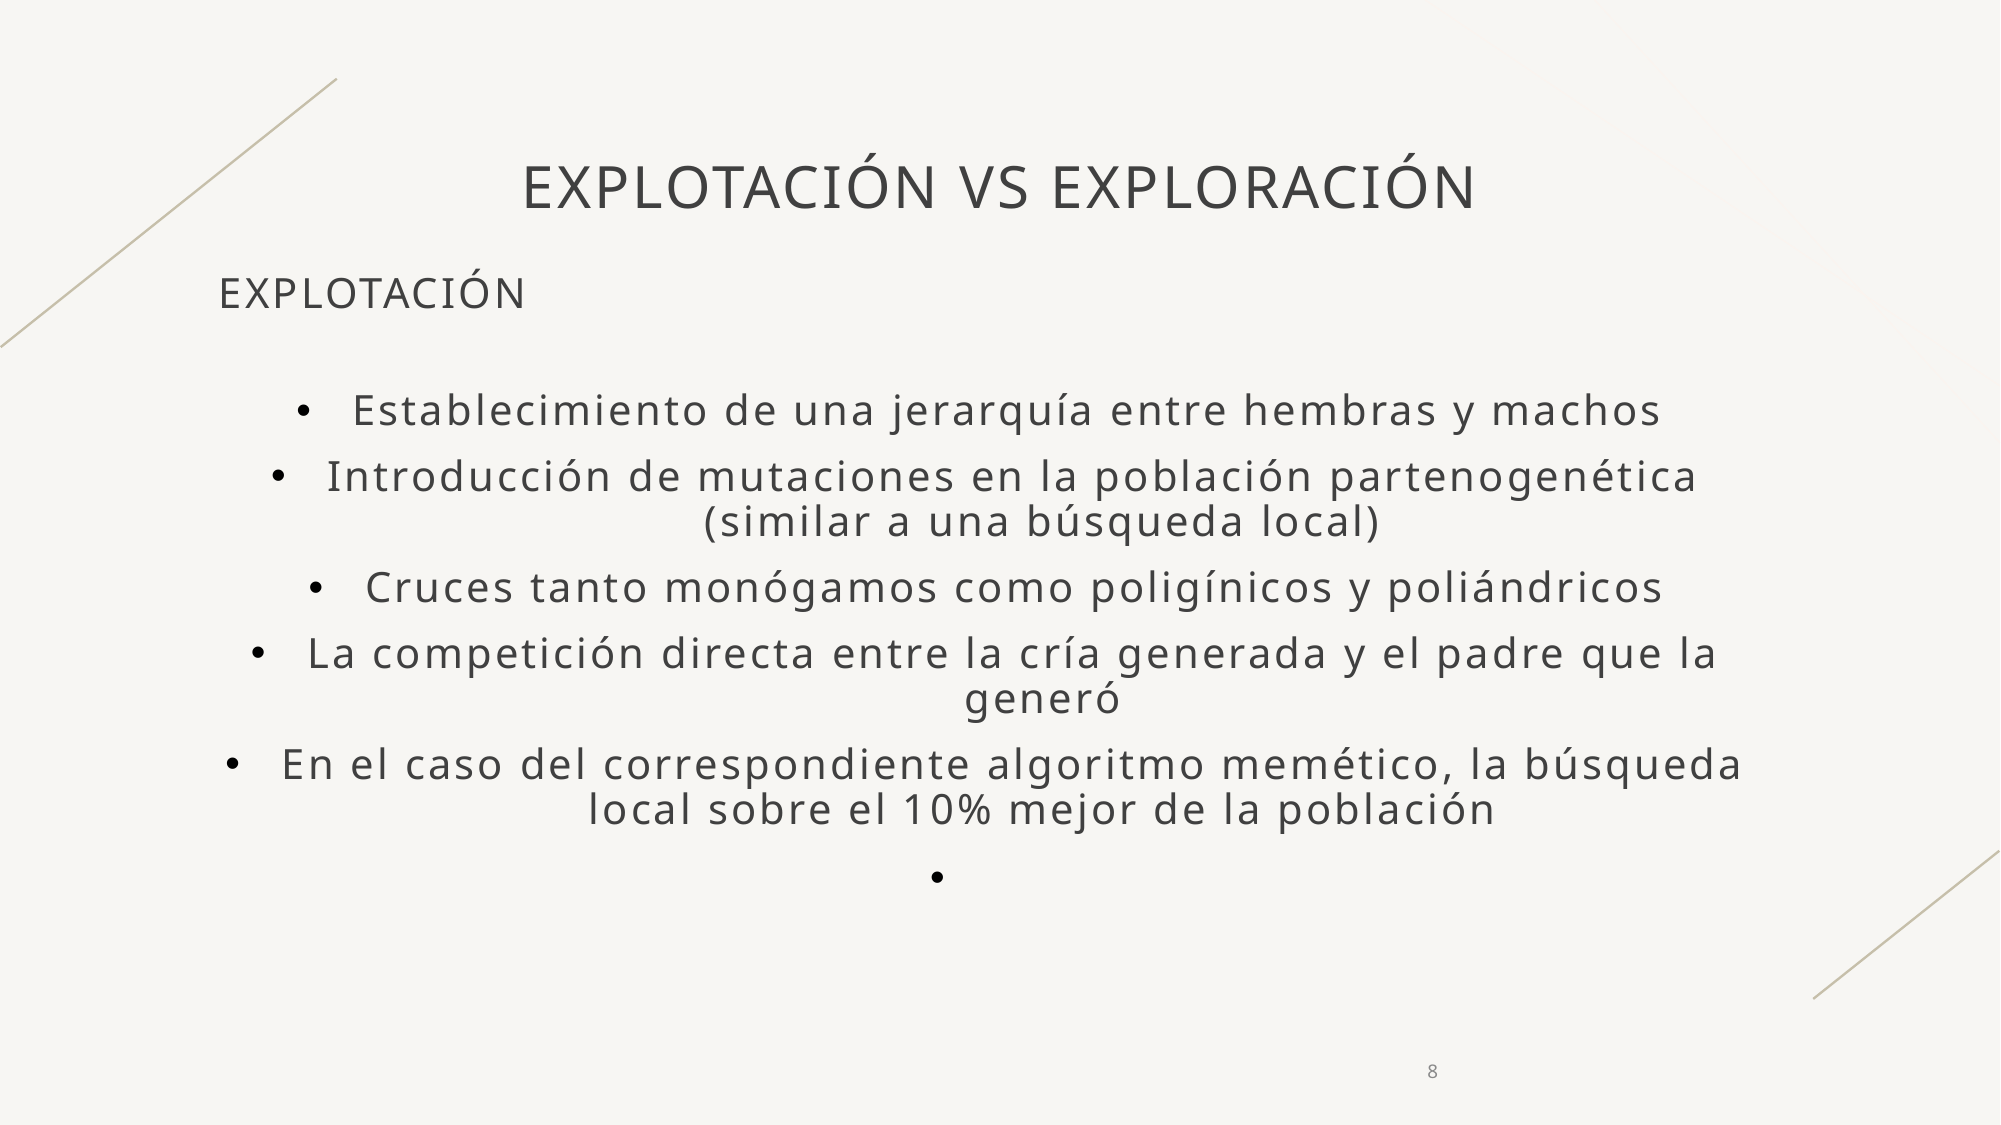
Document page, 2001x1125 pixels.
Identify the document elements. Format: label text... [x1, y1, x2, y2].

text_box Establecimiento de una jerarquía entre hembras y machos Introducción de mutaciones en la población partenogenética (similar a una búsqueda local) Cruces tanto monógamos como poligínicos y poliándricos La competición directa entre la cría generada y el padre que la generó En el caso del correspondiente algoritmo memético, la búsqueda local sobre el 10% mejor de la población [204, 382, 1769, 857]
list EXPLOTACIÓN [204, 268, 866, 329]
text_box 4 [1412, 1042, 1863, 1103]
title explotación vs Exploración [309, 81, 1691, 299]
